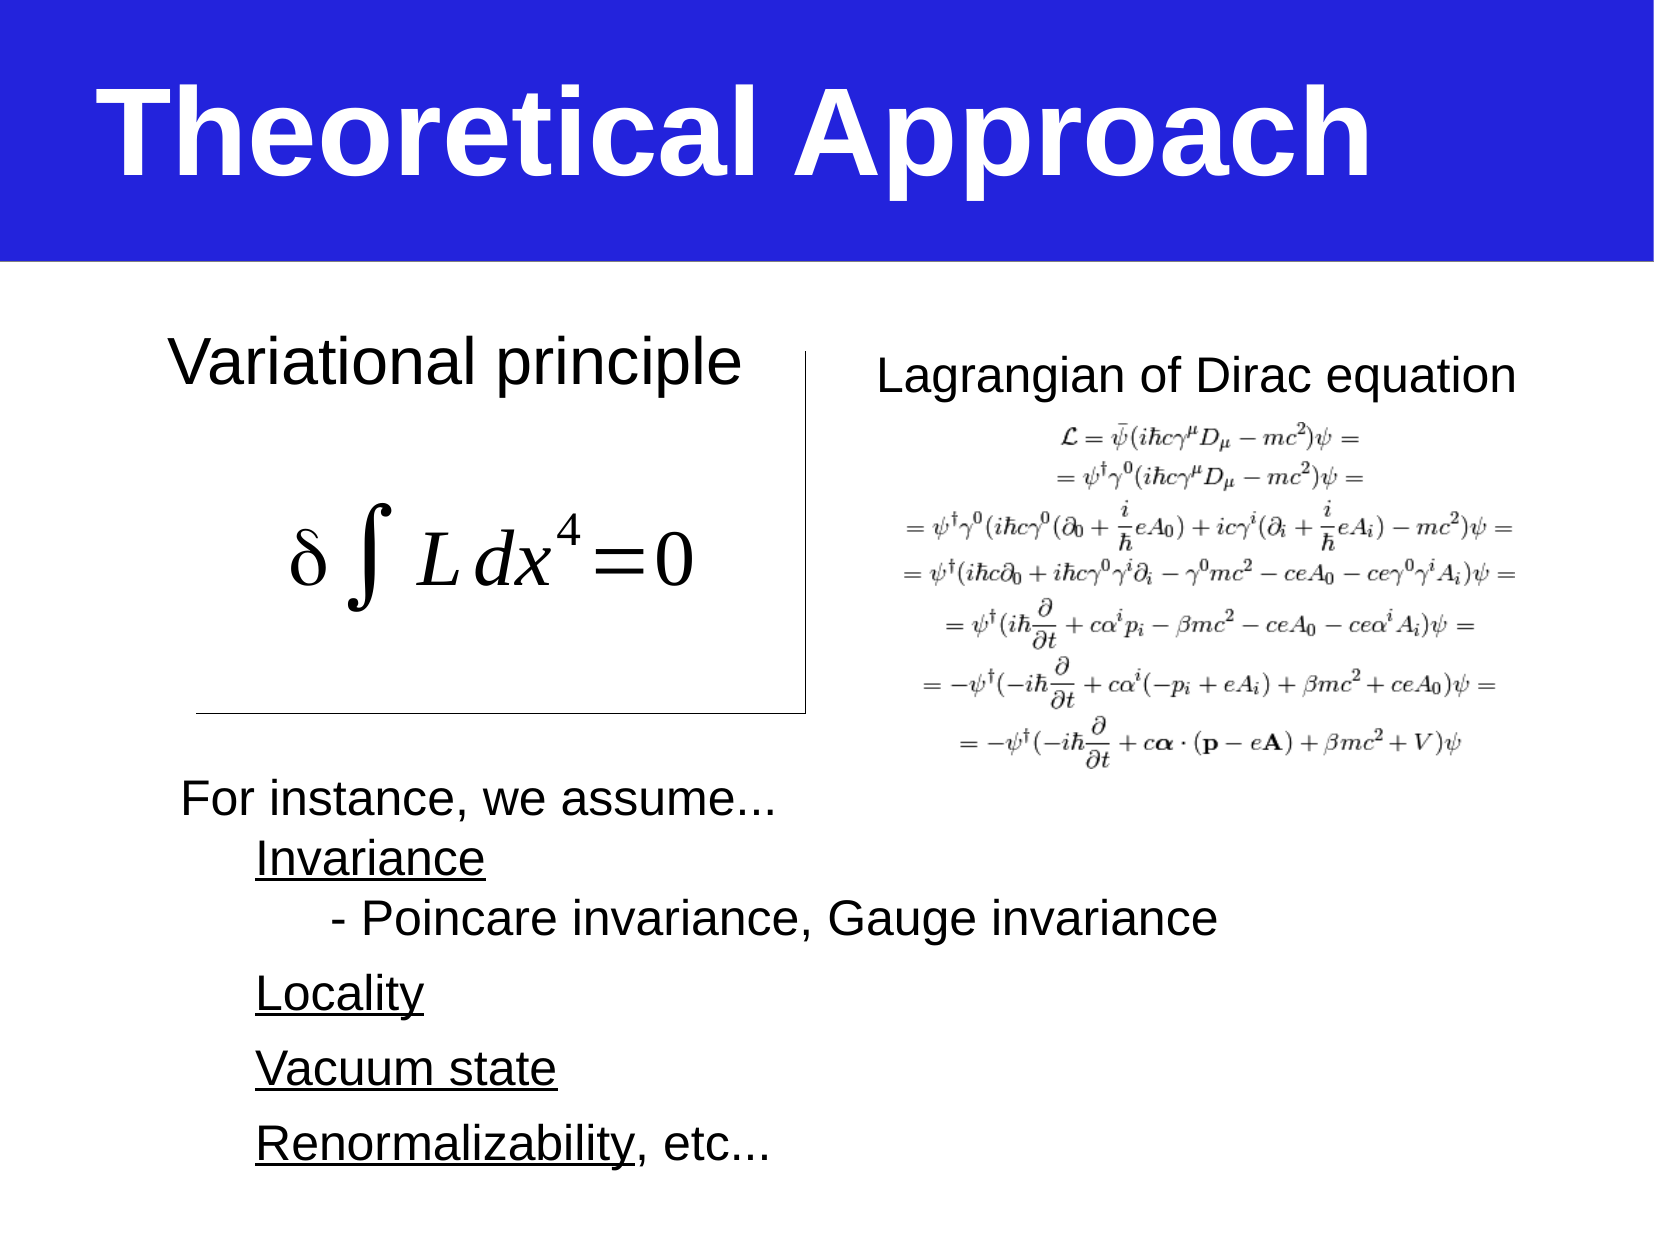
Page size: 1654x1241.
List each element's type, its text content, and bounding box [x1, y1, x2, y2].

text_box Lagrangian of Dirac equation [876, 291, 1578, 455]
chart [268, 495, 719, 617]
text_box Variational principle [168, 275, 828, 440]
text_box For instance, we assume... Invariance - Poincare invariance, Gauge invariance Locality Vacuum state Renormalizability, etc... [180, 766, 1654, 1170]
title Theoretical Approach [95, 22, 1568, 230]
text_box [0, 0, 1654, 262]
picture [903, 455, 1515, 769]
